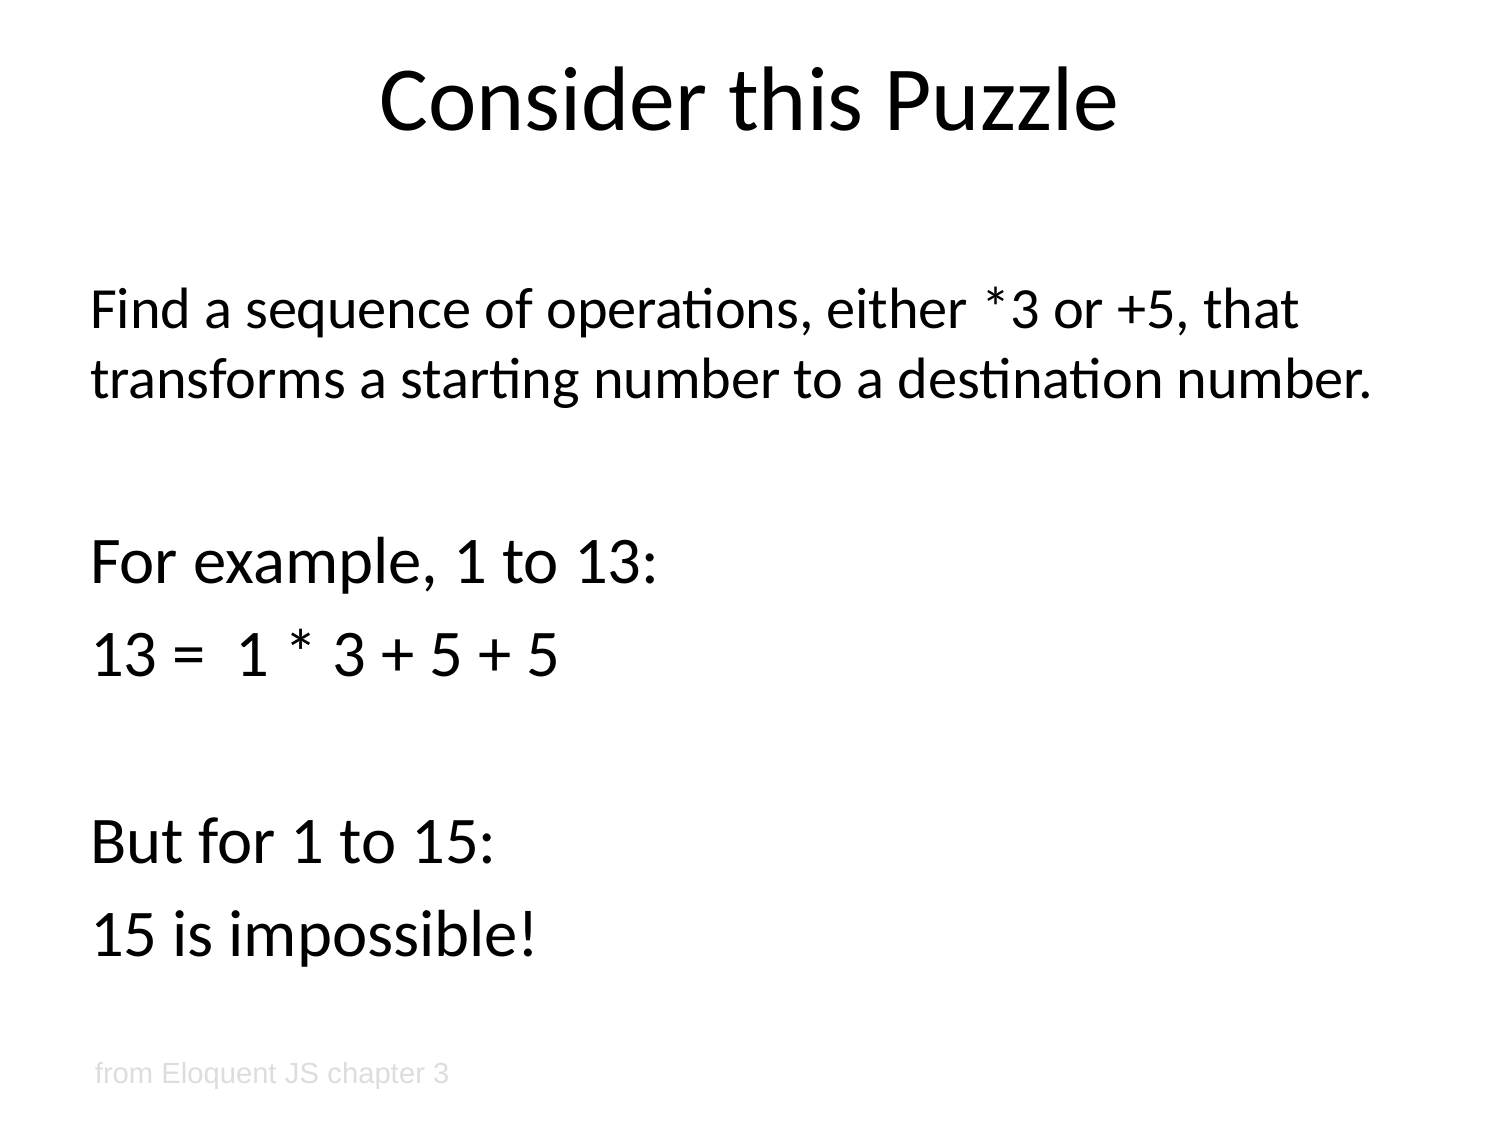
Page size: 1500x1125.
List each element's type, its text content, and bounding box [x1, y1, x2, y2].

list Find a sequence of operations, either *3 or +5, that transforms a starting number to a destination number. For example, 1 to 13: 13 = 1 * 3 + 5 + 5 But for 1 to 15: 15 is impossible! [75, 262, 1425, 1005]
title Consider this Puzzle [75, 0, 1425, 188]
text_box from Eloquent JS chapter 3 [80, 1050, 466, 1098]
